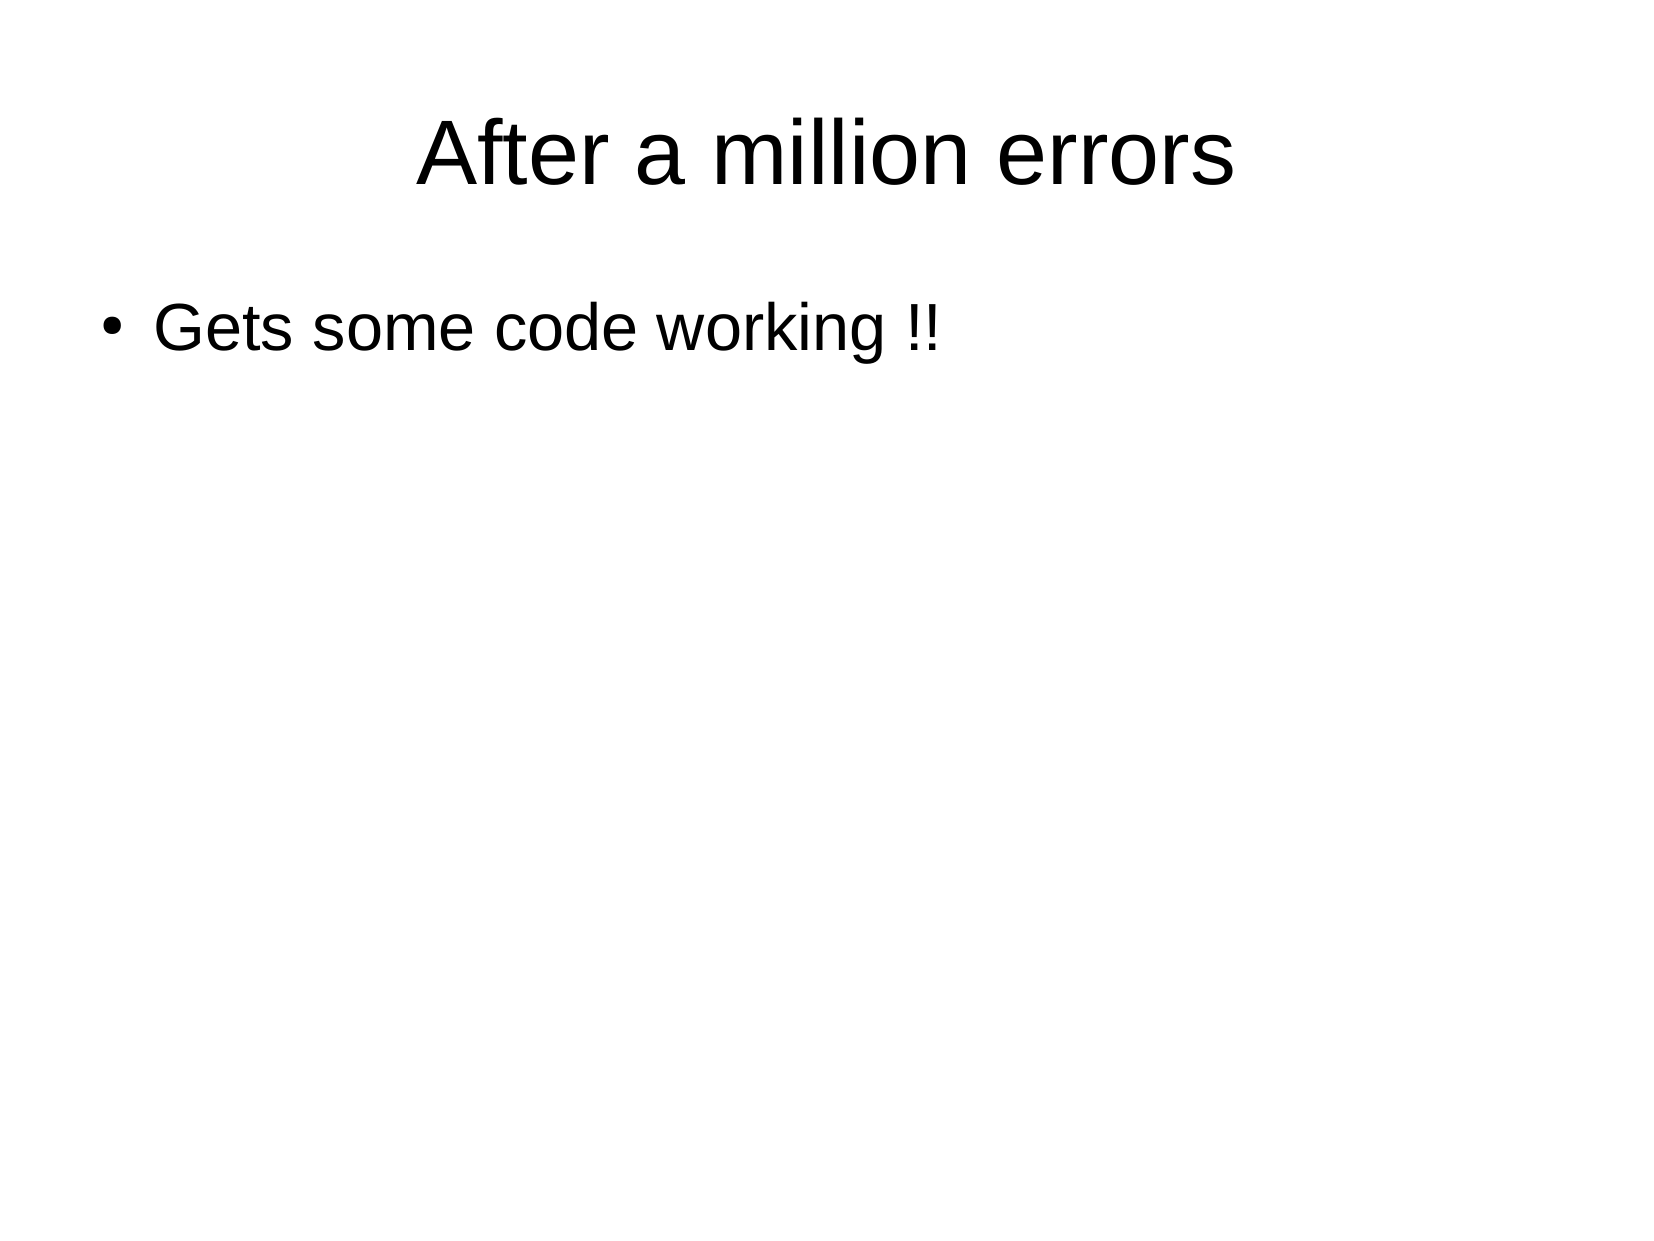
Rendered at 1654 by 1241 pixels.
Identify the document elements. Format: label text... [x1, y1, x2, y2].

title After a million errors [82, 49, 1571, 257]
list Gets some code working !! [82, 290, 1571, 1010]
